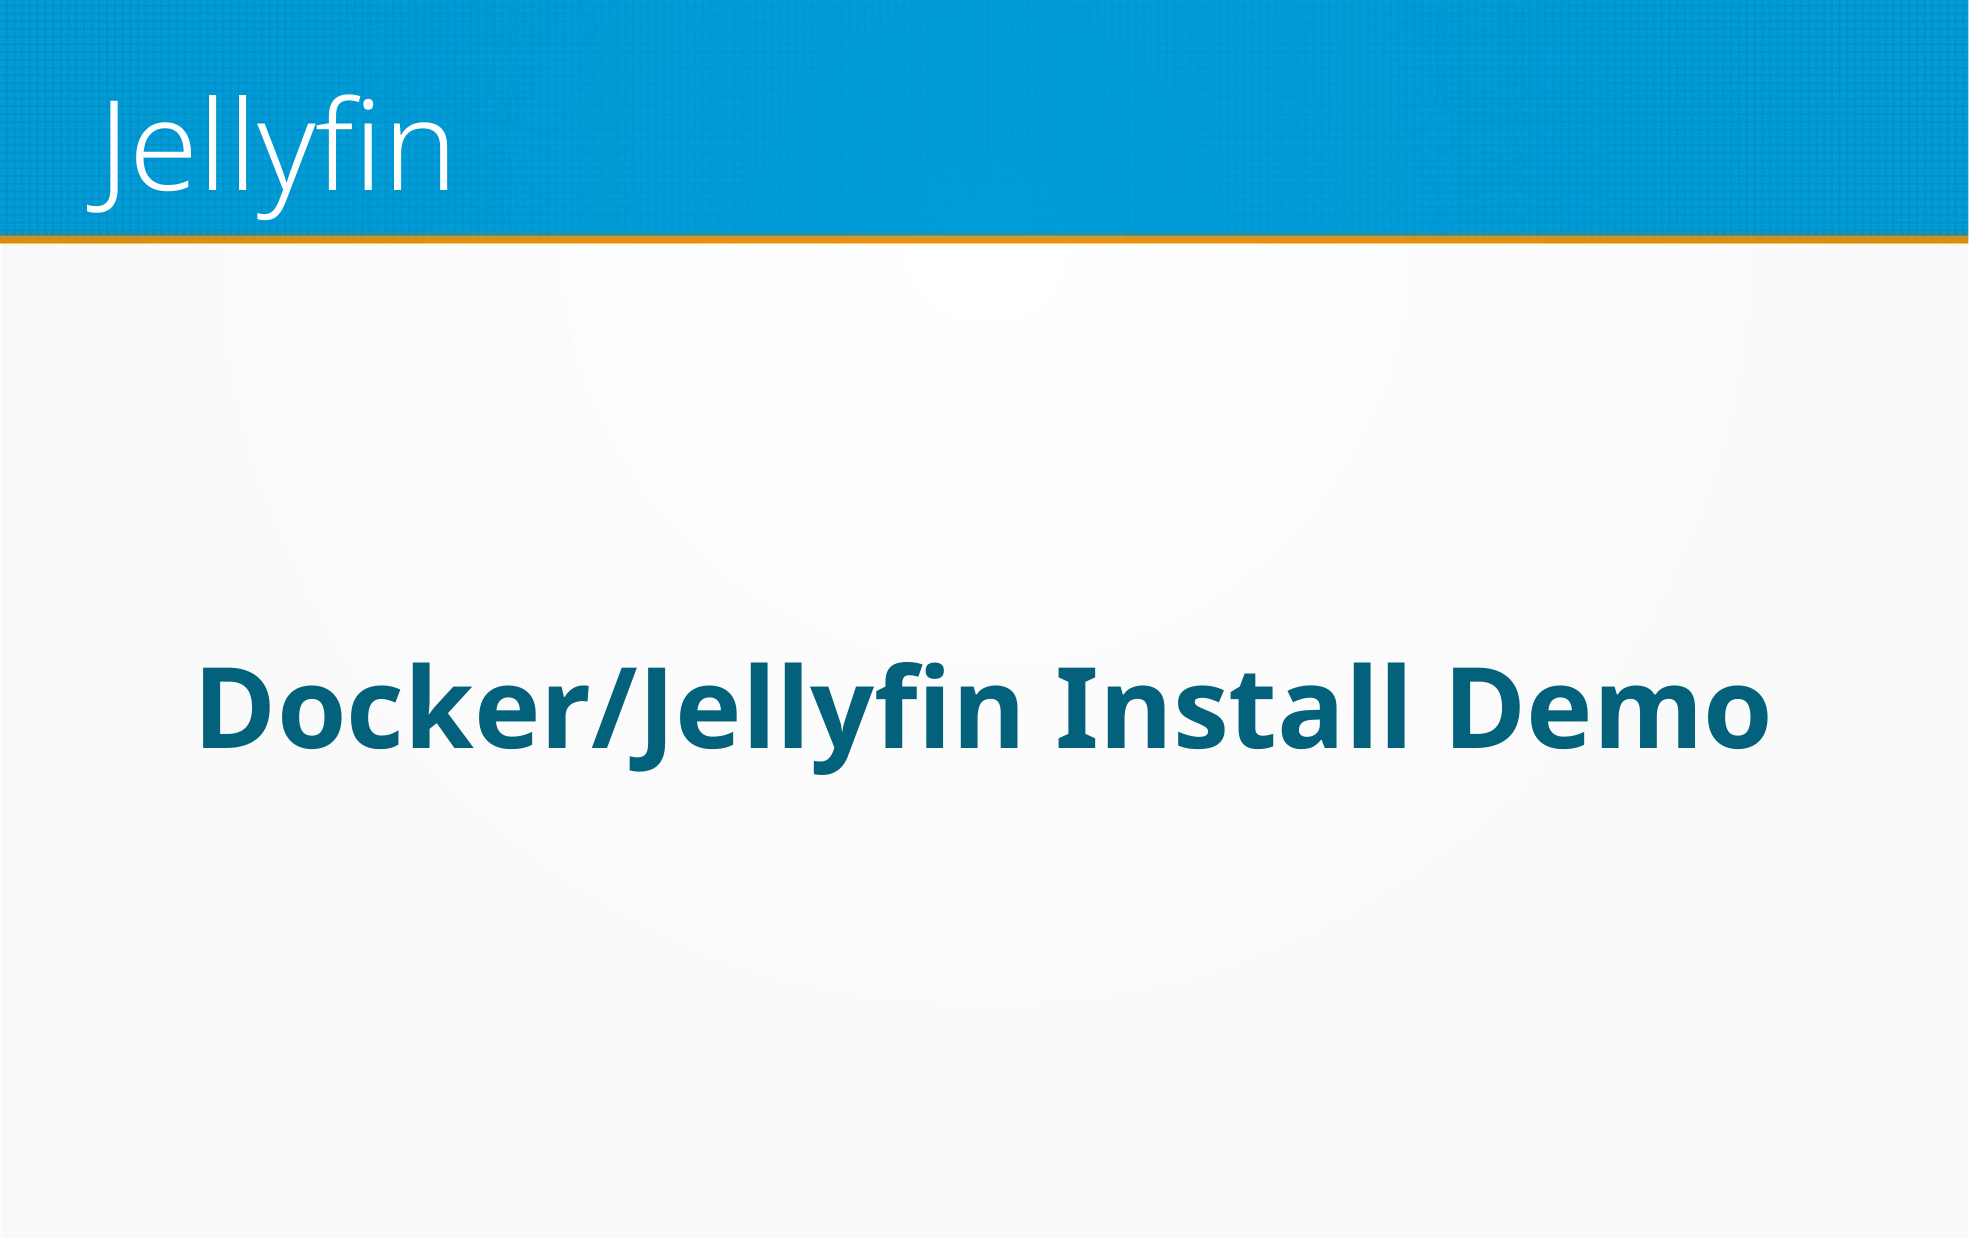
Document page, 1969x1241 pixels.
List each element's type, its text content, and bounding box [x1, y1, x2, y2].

title Jellyfin [98, 19, 1870, 227]
subtitle Docker/Jellyfin Install Demo [98, 300, 1870, 1111]
picture [0, 233, 1969, 1241]
